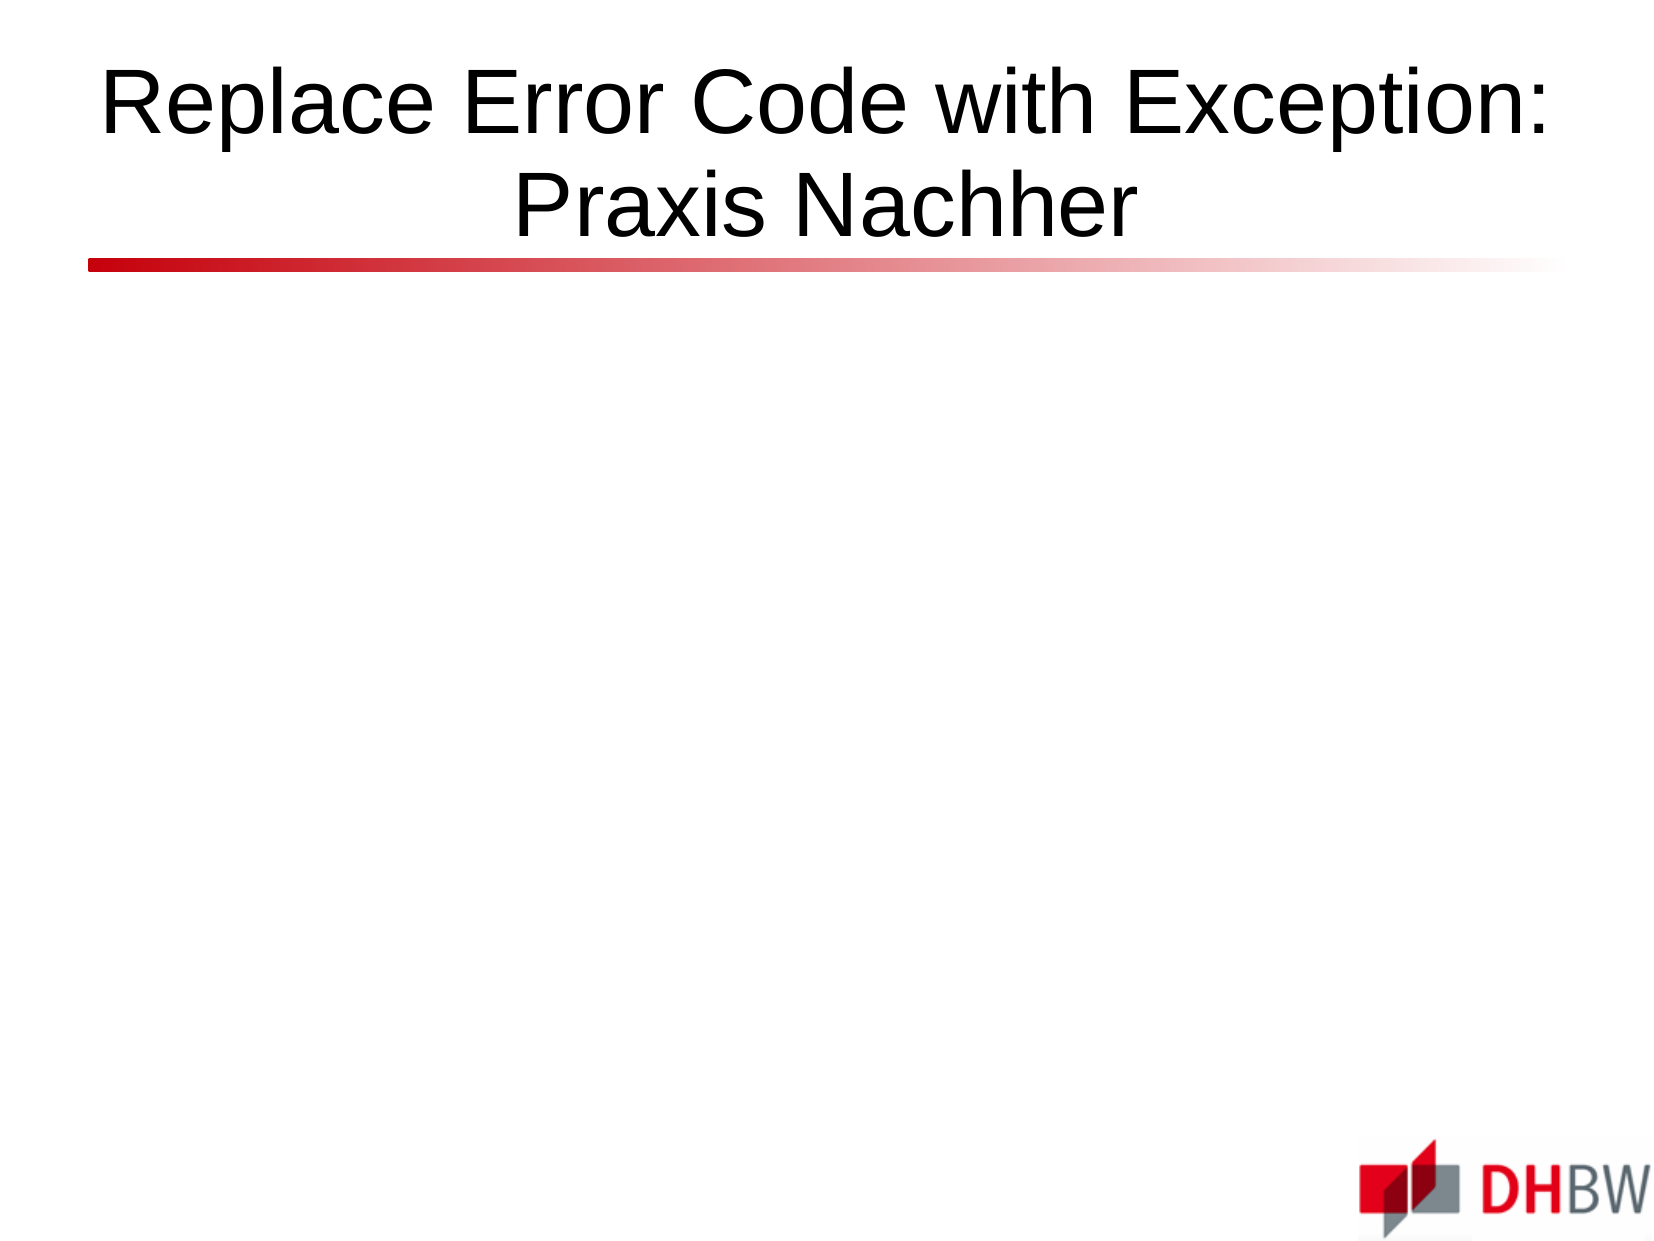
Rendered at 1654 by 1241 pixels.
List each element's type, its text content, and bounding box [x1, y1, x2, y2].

picture [1358, 1137, 1652, 1241]
title Replace Error Code with Exception: Praxis Nachher [82, 50, 1571, 256]
